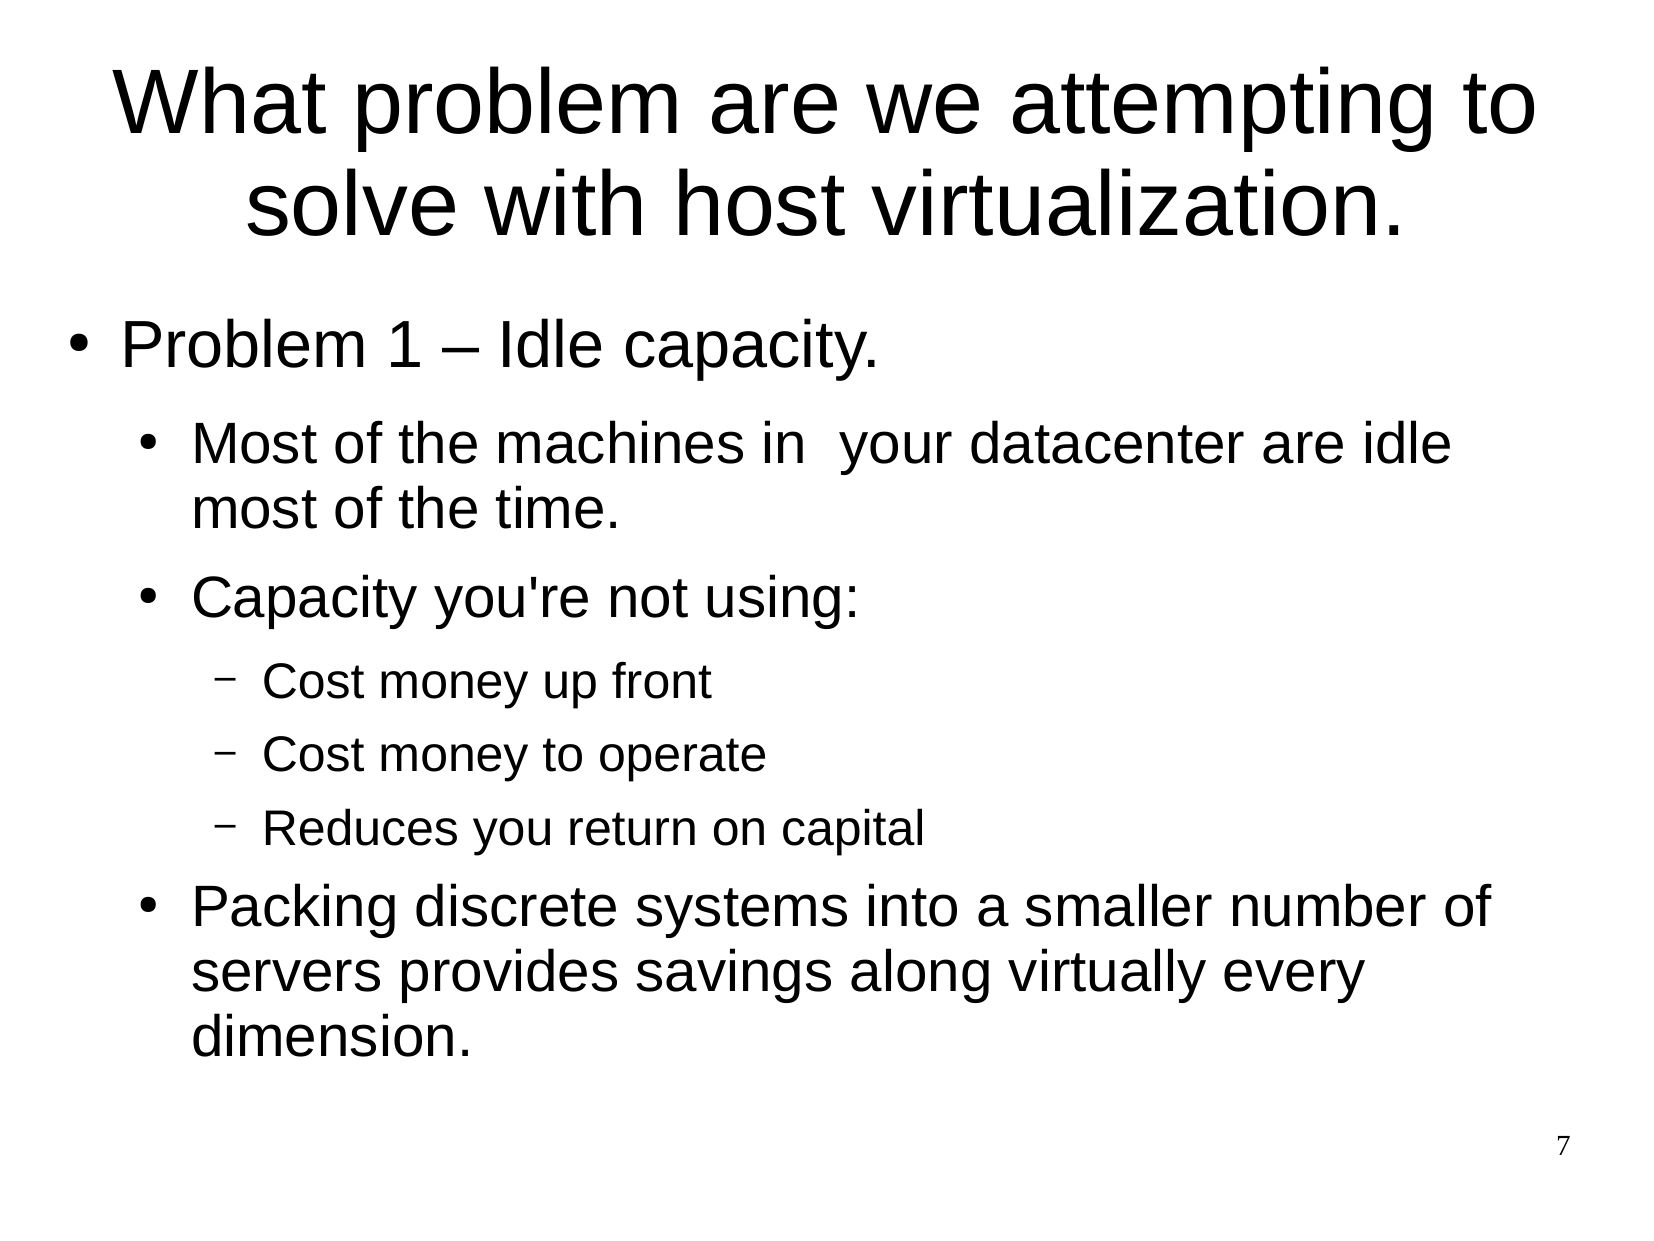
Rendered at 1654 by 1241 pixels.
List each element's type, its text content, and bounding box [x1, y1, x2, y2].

list Problem 1 – Idle capacity. Most of the machines in your datacenter are idle most of the time. Capacity you're not using: Cost money up front Cost money to operate Reduces you return on capital Packing discrete systems into a smaller number of servers provides savings along virtually every dimension. [49, 306, 1538, 1126]
title What problem are we attempting to solve with host virtualization. [82, 49, 1571, 257]
